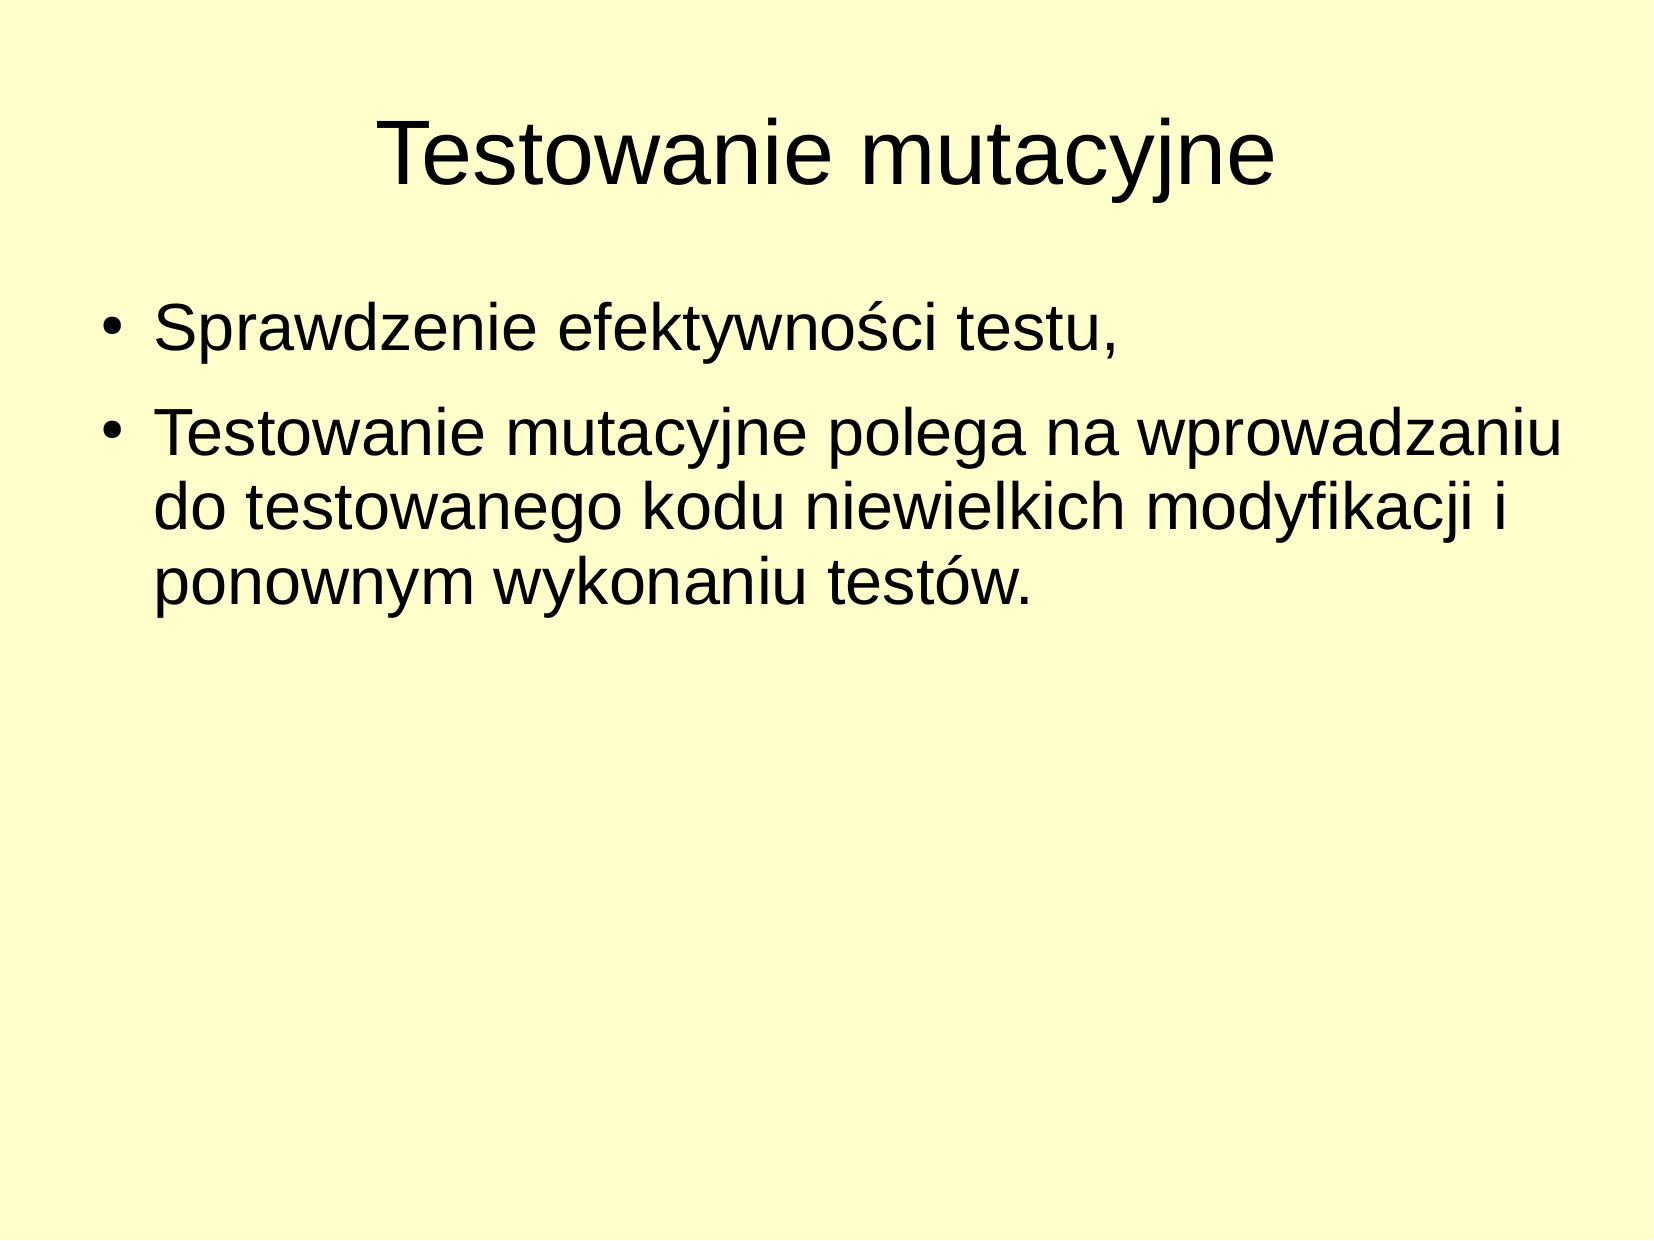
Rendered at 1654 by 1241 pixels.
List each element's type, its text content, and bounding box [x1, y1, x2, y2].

title Testowanie mutacyjne [82, 49, 1571, 257]
list Sprawdzenie efektywności testu, Testowanie mutacyjne polega na wprowadzaniu do testowanego kodu niewielkich modyfikacji i ponownym wykonaniu testów. [82, 290, 1571, 1109]
